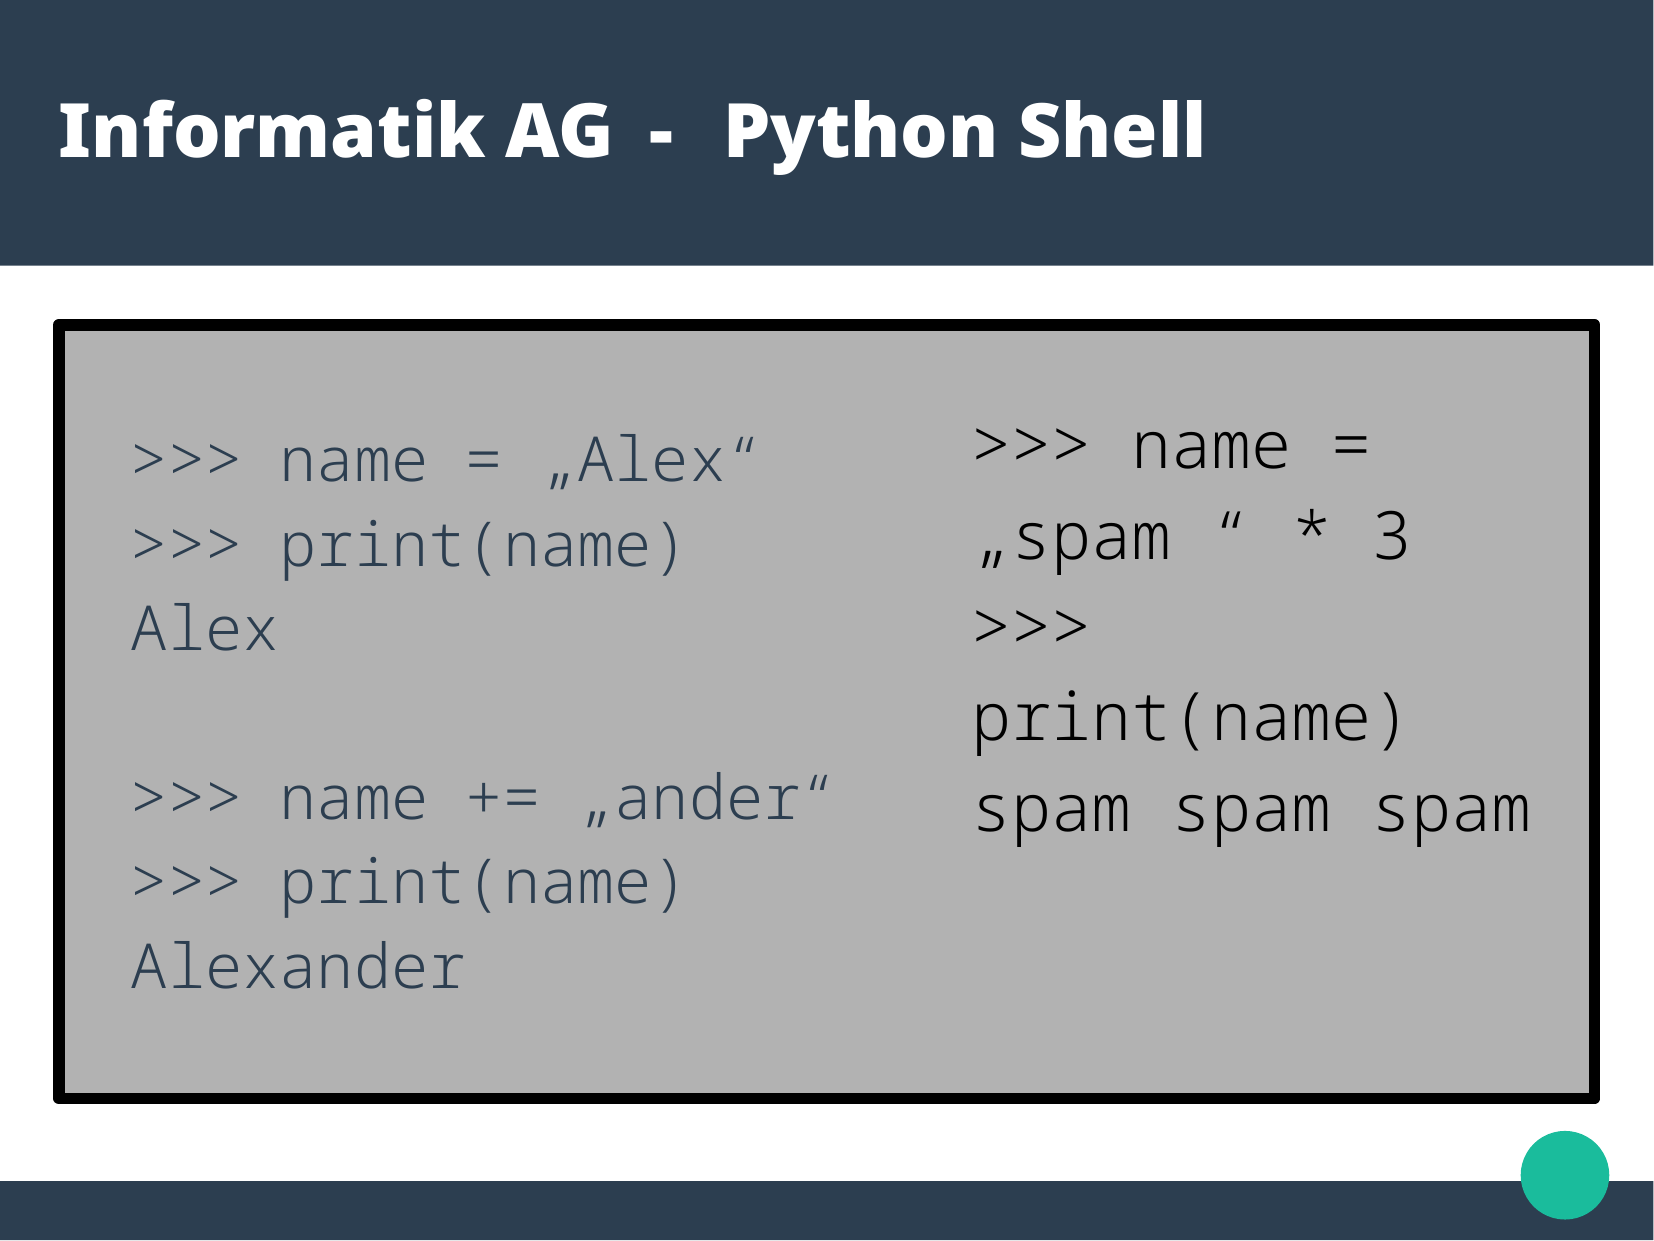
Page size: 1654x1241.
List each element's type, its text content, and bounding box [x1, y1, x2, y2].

list >>> name = „Alex“ >>> print(name) Alex >>> name += „ander“ >>> print(name) Alexander [59, 324, 1595, 1099]
title Informatik AG - Python Shell [59, 49, 1595, 207]
text_box >>> name = „spam “ * 3 >>> print(name) spam spam spam [921, 389, 1583, 1087]
